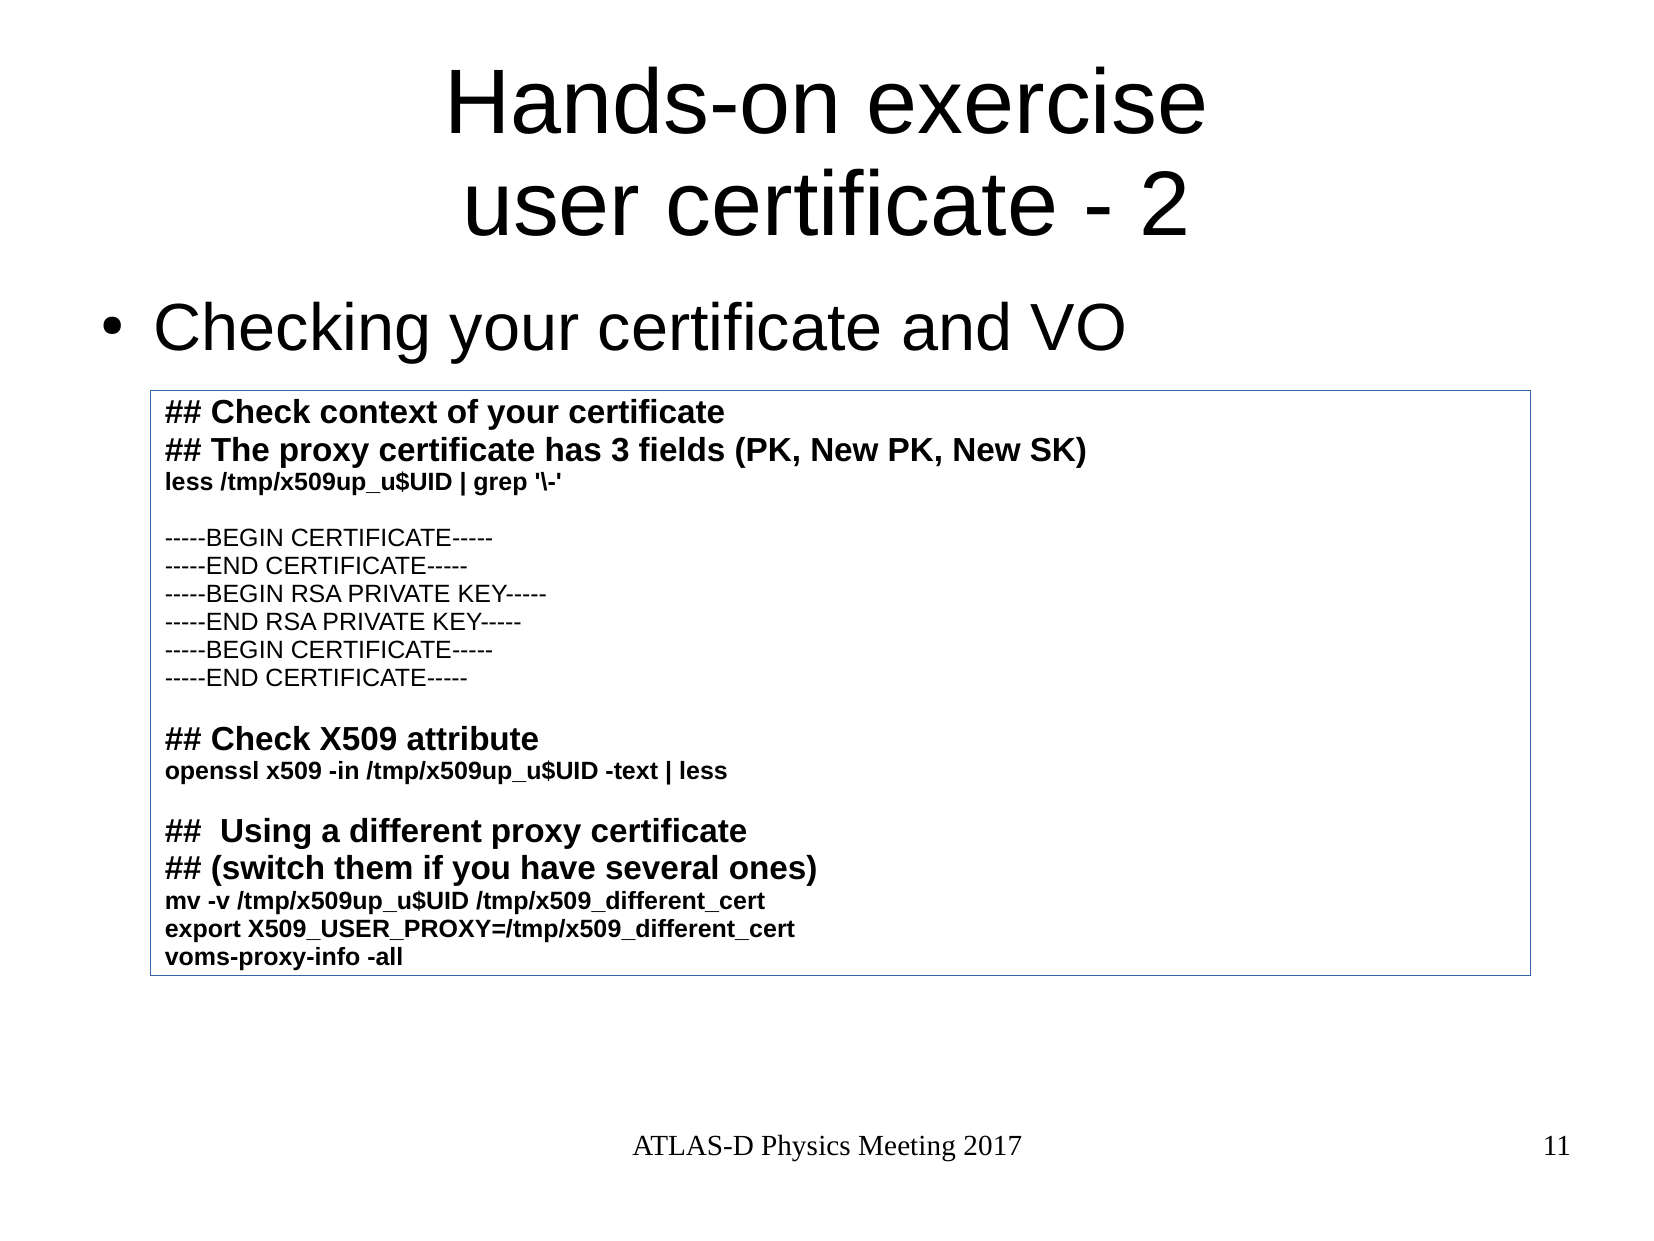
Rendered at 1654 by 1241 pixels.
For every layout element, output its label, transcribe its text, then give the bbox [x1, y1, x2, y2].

list Checking your certificate and VO [82, 290, 1571, 1010]
title Hands-on exercise user certificate - 2 [82, 49, 1571, 257]
text_box ## Check context of your certificate ## The proxy certificate has 3 fields (PK, New PK, New SK) less /tmp/x509up_u$UID | grep '\-' -----BEGIN CERTIFICATE----- -----END CERTIFICATE----- -----BEGIN RSA PRIVATE KEY----- -----END RSA PRIVATE KEY----- -----BEGIN CERTIFICATE----- -----END CERTIFICATE----- ## Check X509 attribute openssl x509 -in /tmp/x509up_u$UID -text | less ## Using a different proxy certificate ## (switch them if you have several ones) mv -v /tmp/x509up_u$UID /tmp/x509_different_cert export X509_USER_PROXY=/tmp/x509_different_cert voms-proxy-info -all [150, 390, 1531, 976]
